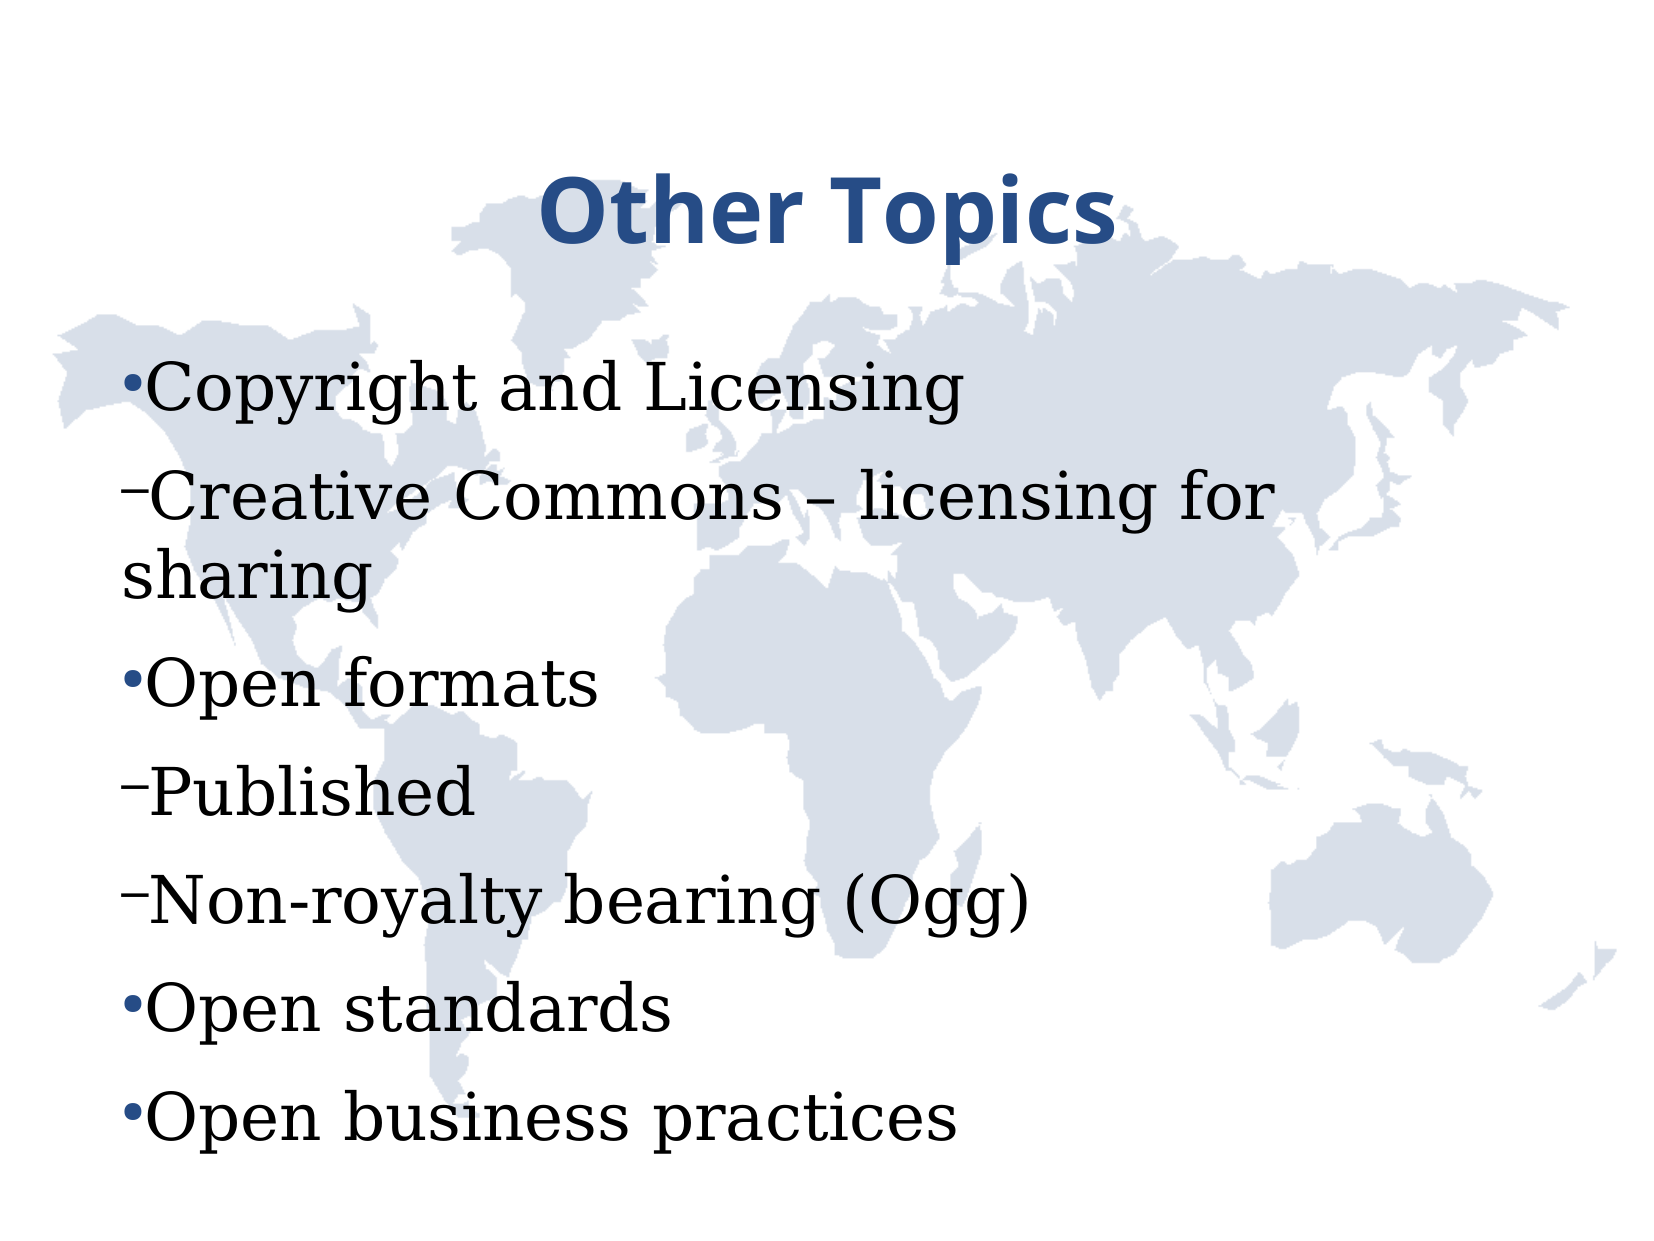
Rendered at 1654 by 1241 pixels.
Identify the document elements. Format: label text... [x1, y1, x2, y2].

title Other Topics [121, 102, 1534, 310]
list Copyright and Licensing Creative Commons – licensing for sharing Open formats Published Non-royalty bearing (Ogg) Open standards Open business practices [121, 344, 1534, 1127]
